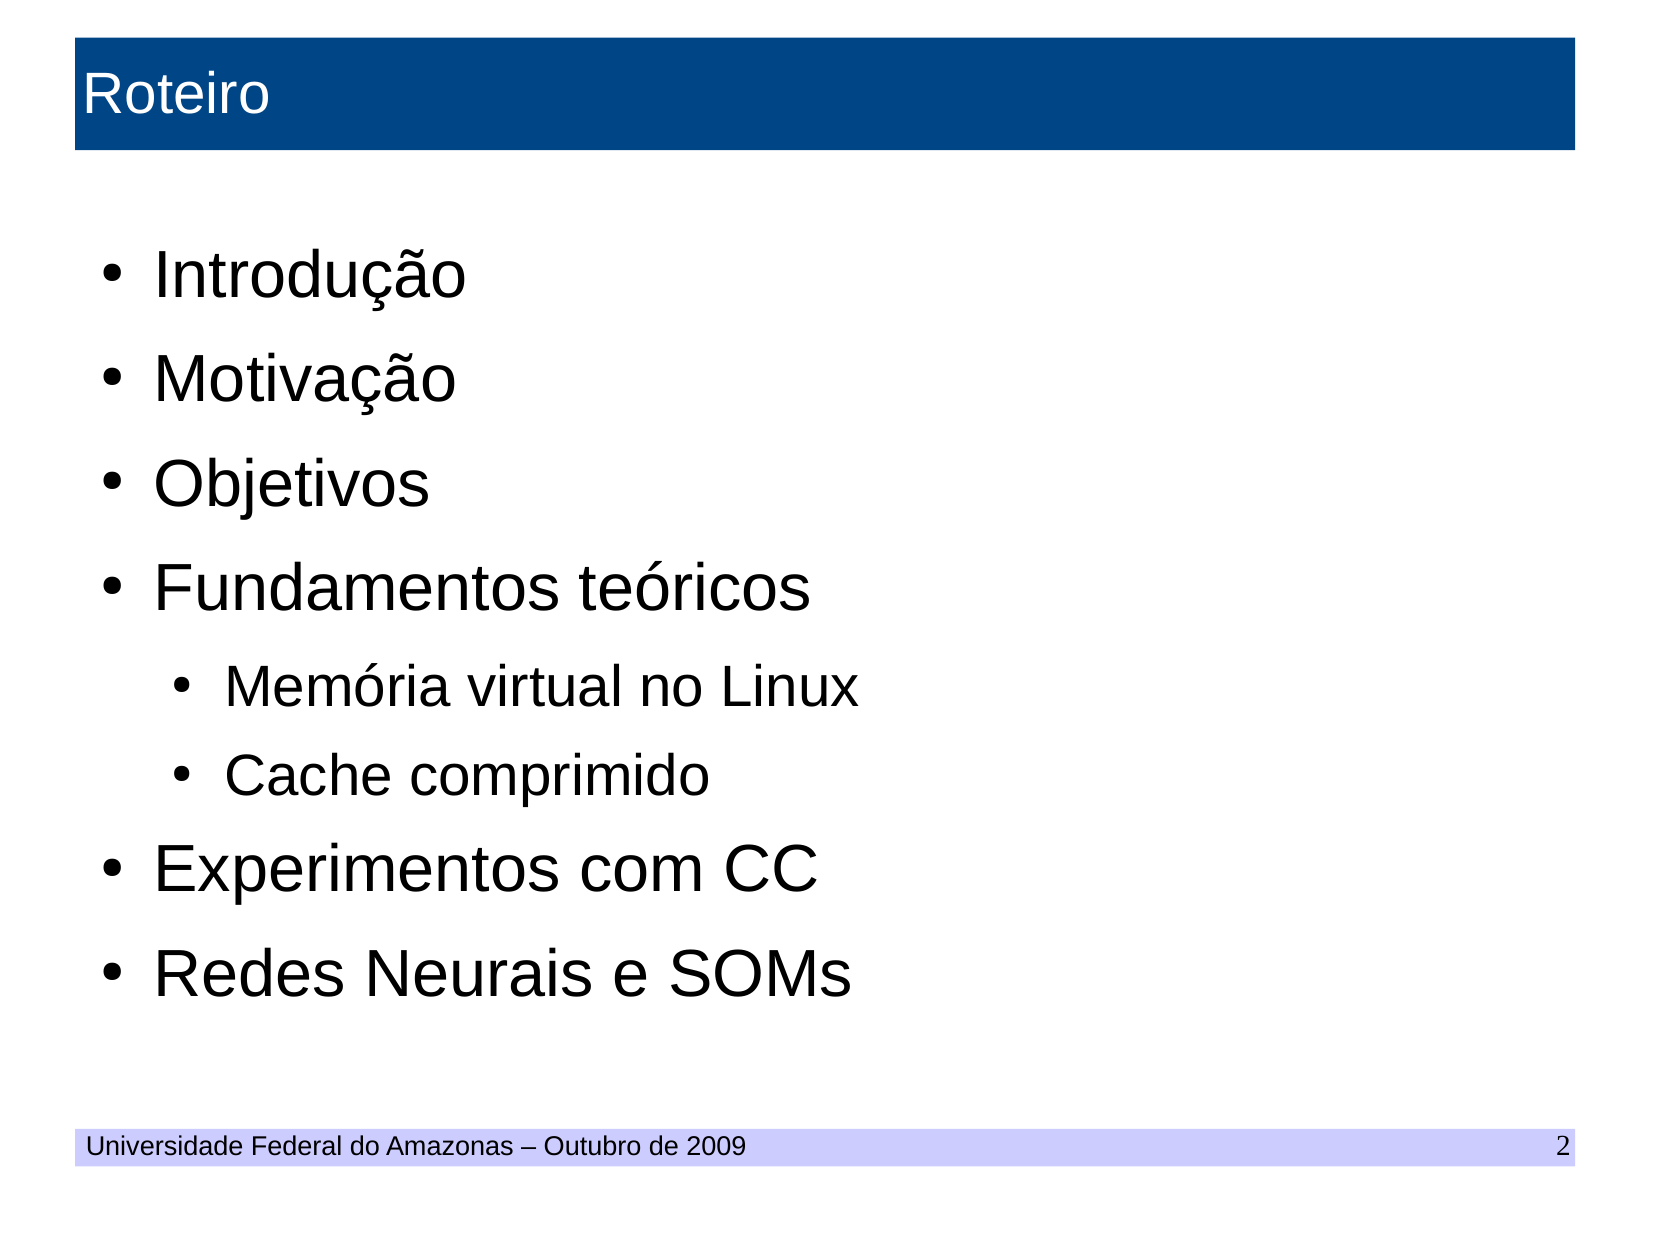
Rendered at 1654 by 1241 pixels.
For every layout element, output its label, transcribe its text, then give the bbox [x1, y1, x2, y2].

title Roteiro [82, 50, 1571, 137]
list Introdução Motivação Objetivos Fundamentos teóricos Memória virtual no Linux Cache comprimido Experimentos com CC Redes Neurais e SOMs [82, 237, 1571, 1114]
